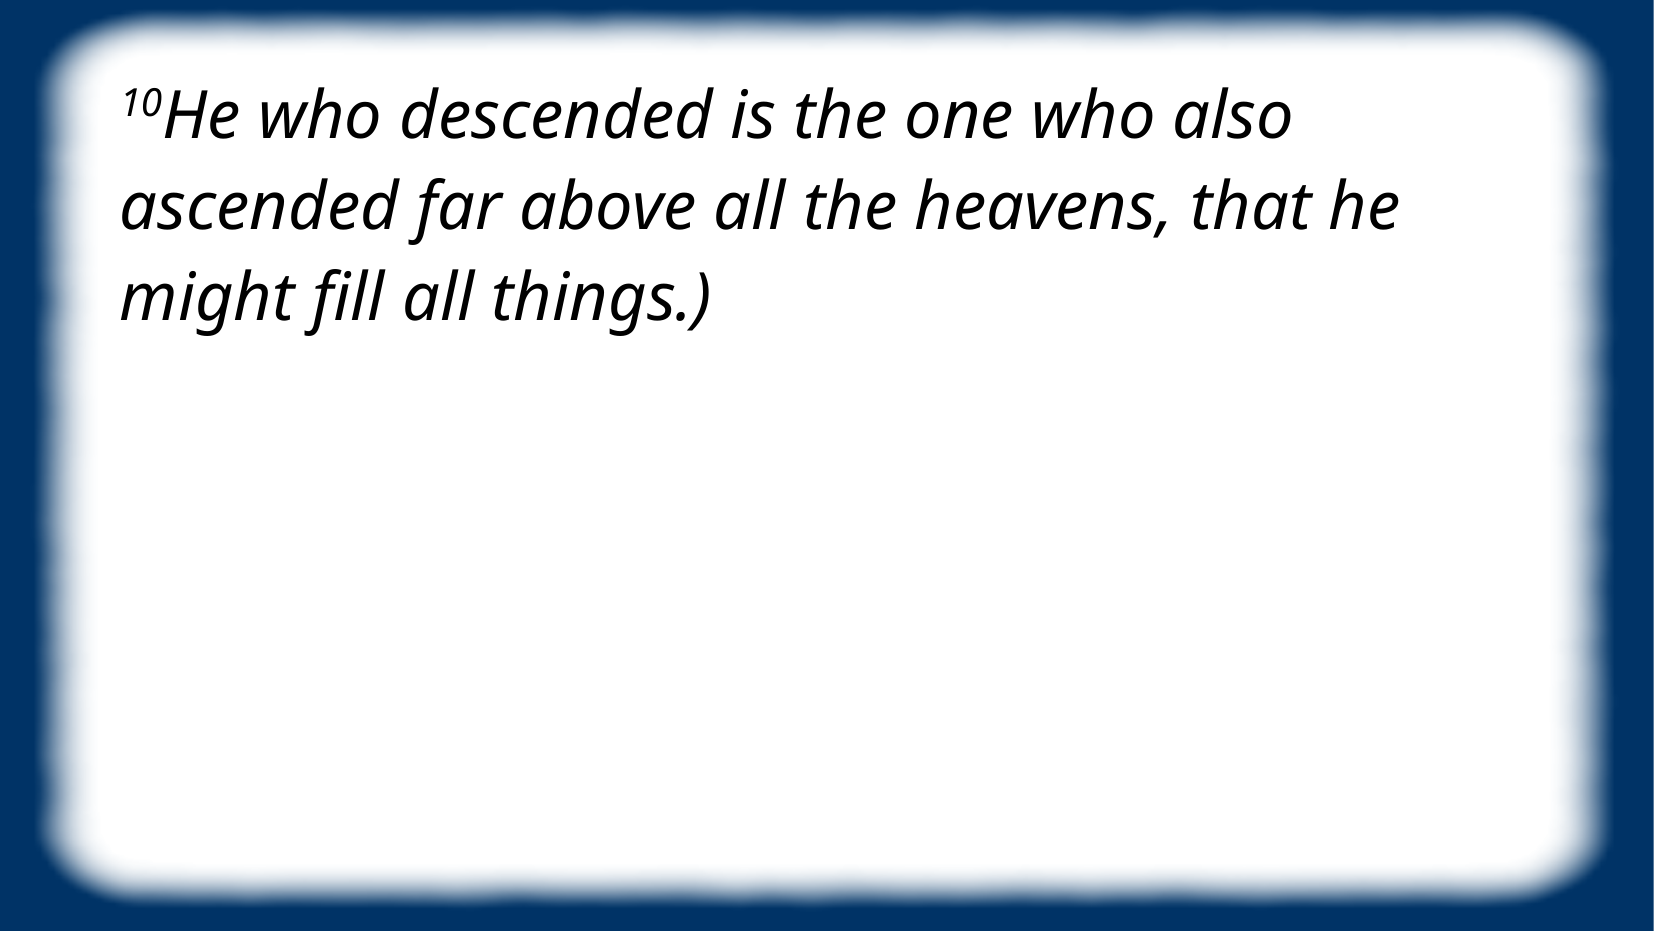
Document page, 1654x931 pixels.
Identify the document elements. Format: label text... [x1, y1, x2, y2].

text_box 10He who descended is the one who also ascended far above all the heavens, that he might fill all things.) [105, 60, 1546, 342]
picture [0, 0, 1654, 931]
